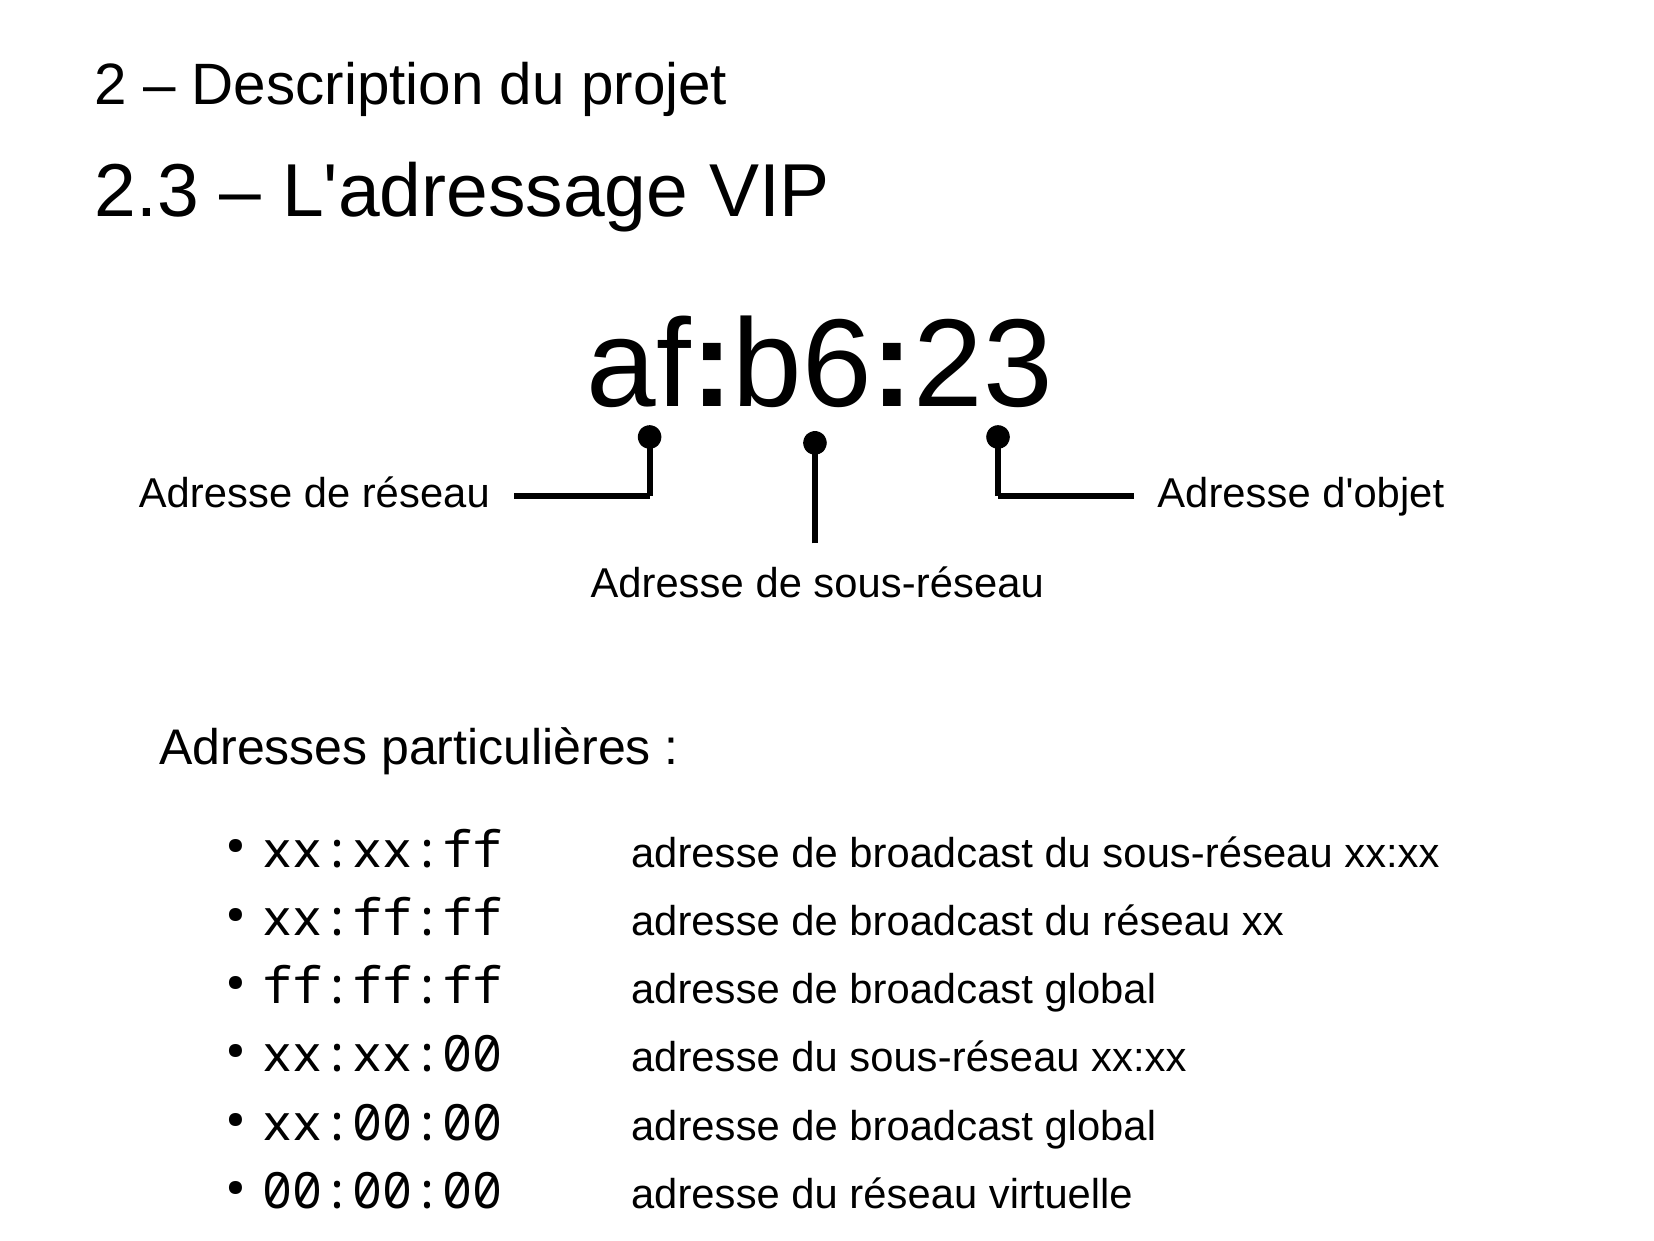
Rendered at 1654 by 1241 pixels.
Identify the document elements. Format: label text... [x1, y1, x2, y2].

title 2.3 – L'adressage VIP [94, 145, 1583, 237]
text_box xx:xx:ff adresse de broadcast du sous-réseau xx:xx xx:ff:ff adresse de broadcast du réseau xx ff:ff:ff adresse de broadcast global xx:xx:00 adresse du sous-réseau xx:xx xx:00:00 adresse de broadcast global 00:00:00 adresse du réseau virtuelle [208, 803, 1385, 1129]
text_box Adresse de sous-réseau [566, 543, 1068, 623]
text_box Adresse de réseau [115, 453, 514, 533]
text_box Adresse d'objet [1133, 453, 1468, 533]
text_box Adresses particulières : [141, 708, 697, 786]
text_box af:b6:23 [563, 276, 1077, 449]
title 2 – Description du projet [94, 38, 1583, 131]
